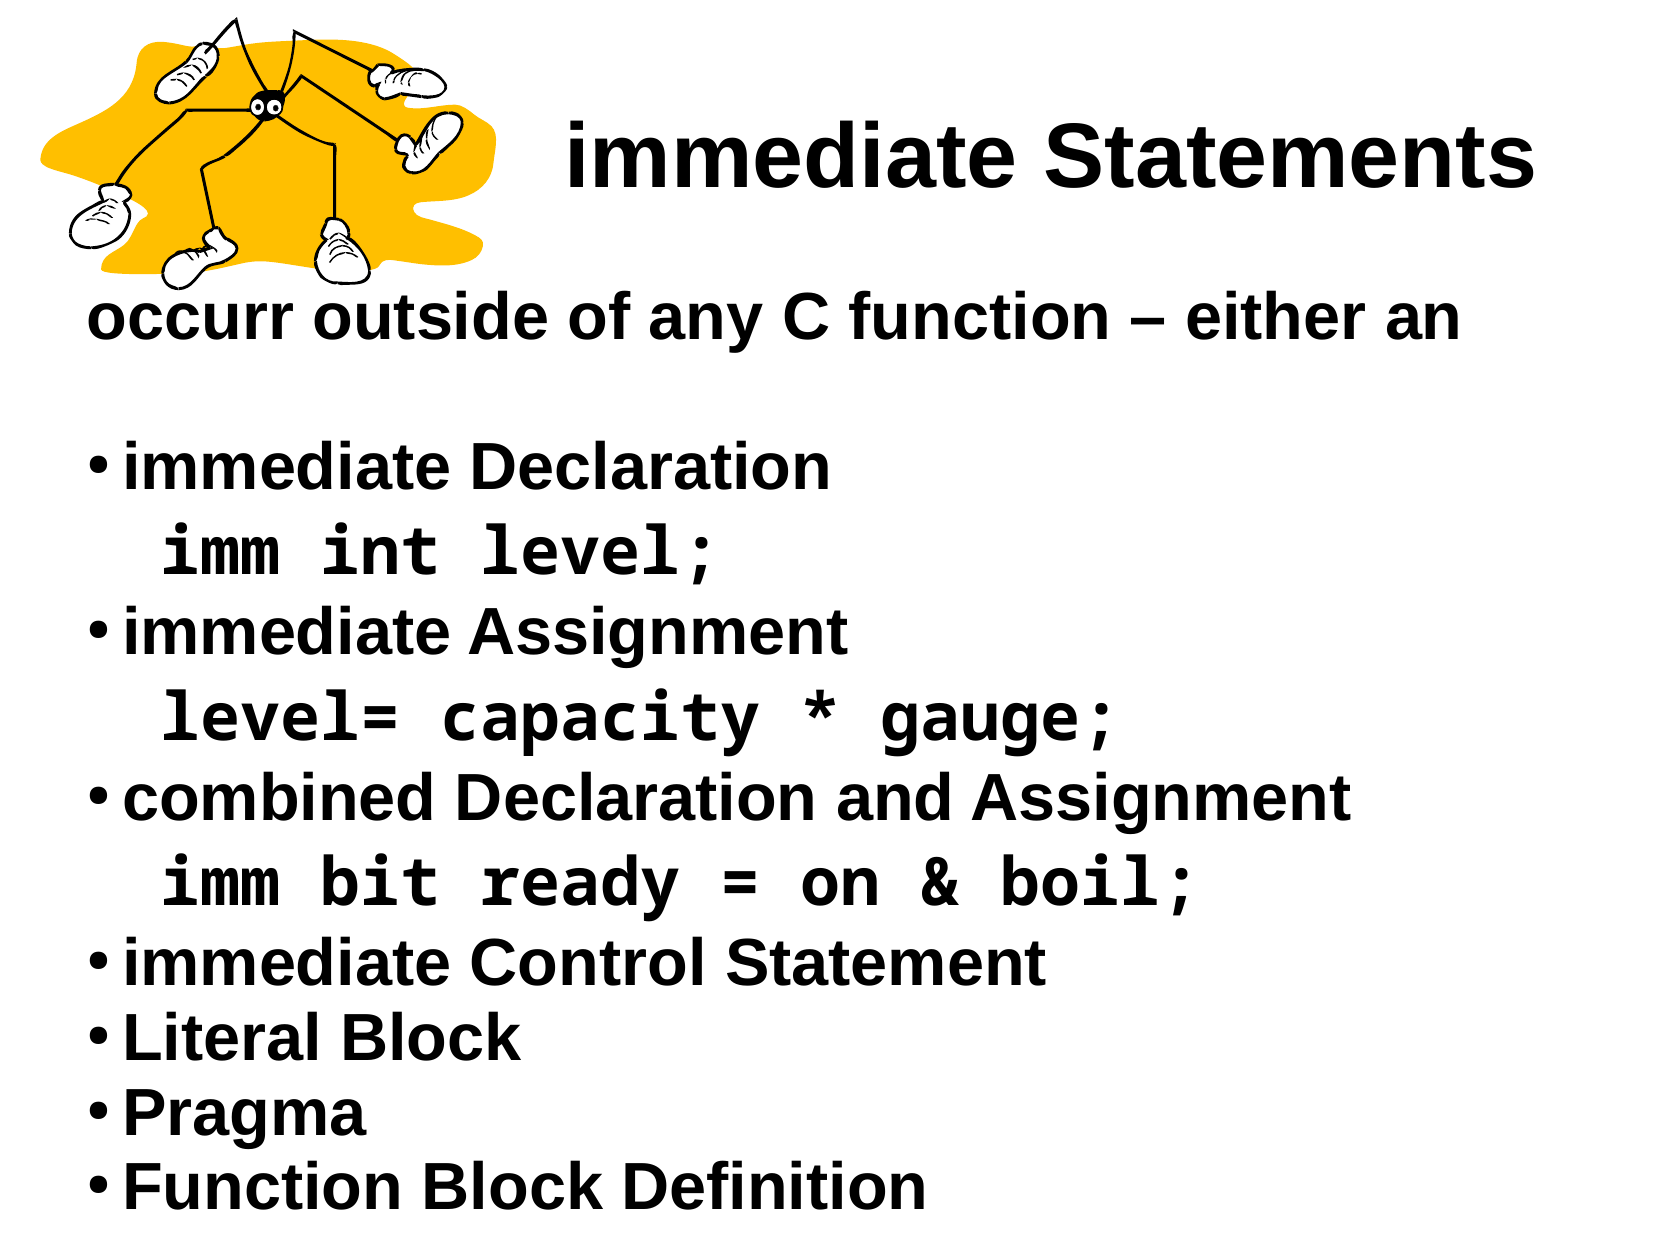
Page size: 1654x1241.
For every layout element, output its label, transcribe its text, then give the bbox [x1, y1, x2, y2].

title immediate Statements [531, 49, 1571, 301]
picture [40, 17, 497, 291]
subtitle occurr outside of any C function – either an immediate Declaration imm int level; immediate Assignment level= capacity * gauge; combined Declaration and Assignment imm bit ready = on & boil; immediate Control Statement Literal Block Pragma Function Block Definition [86, 301, 1575, 1203]
